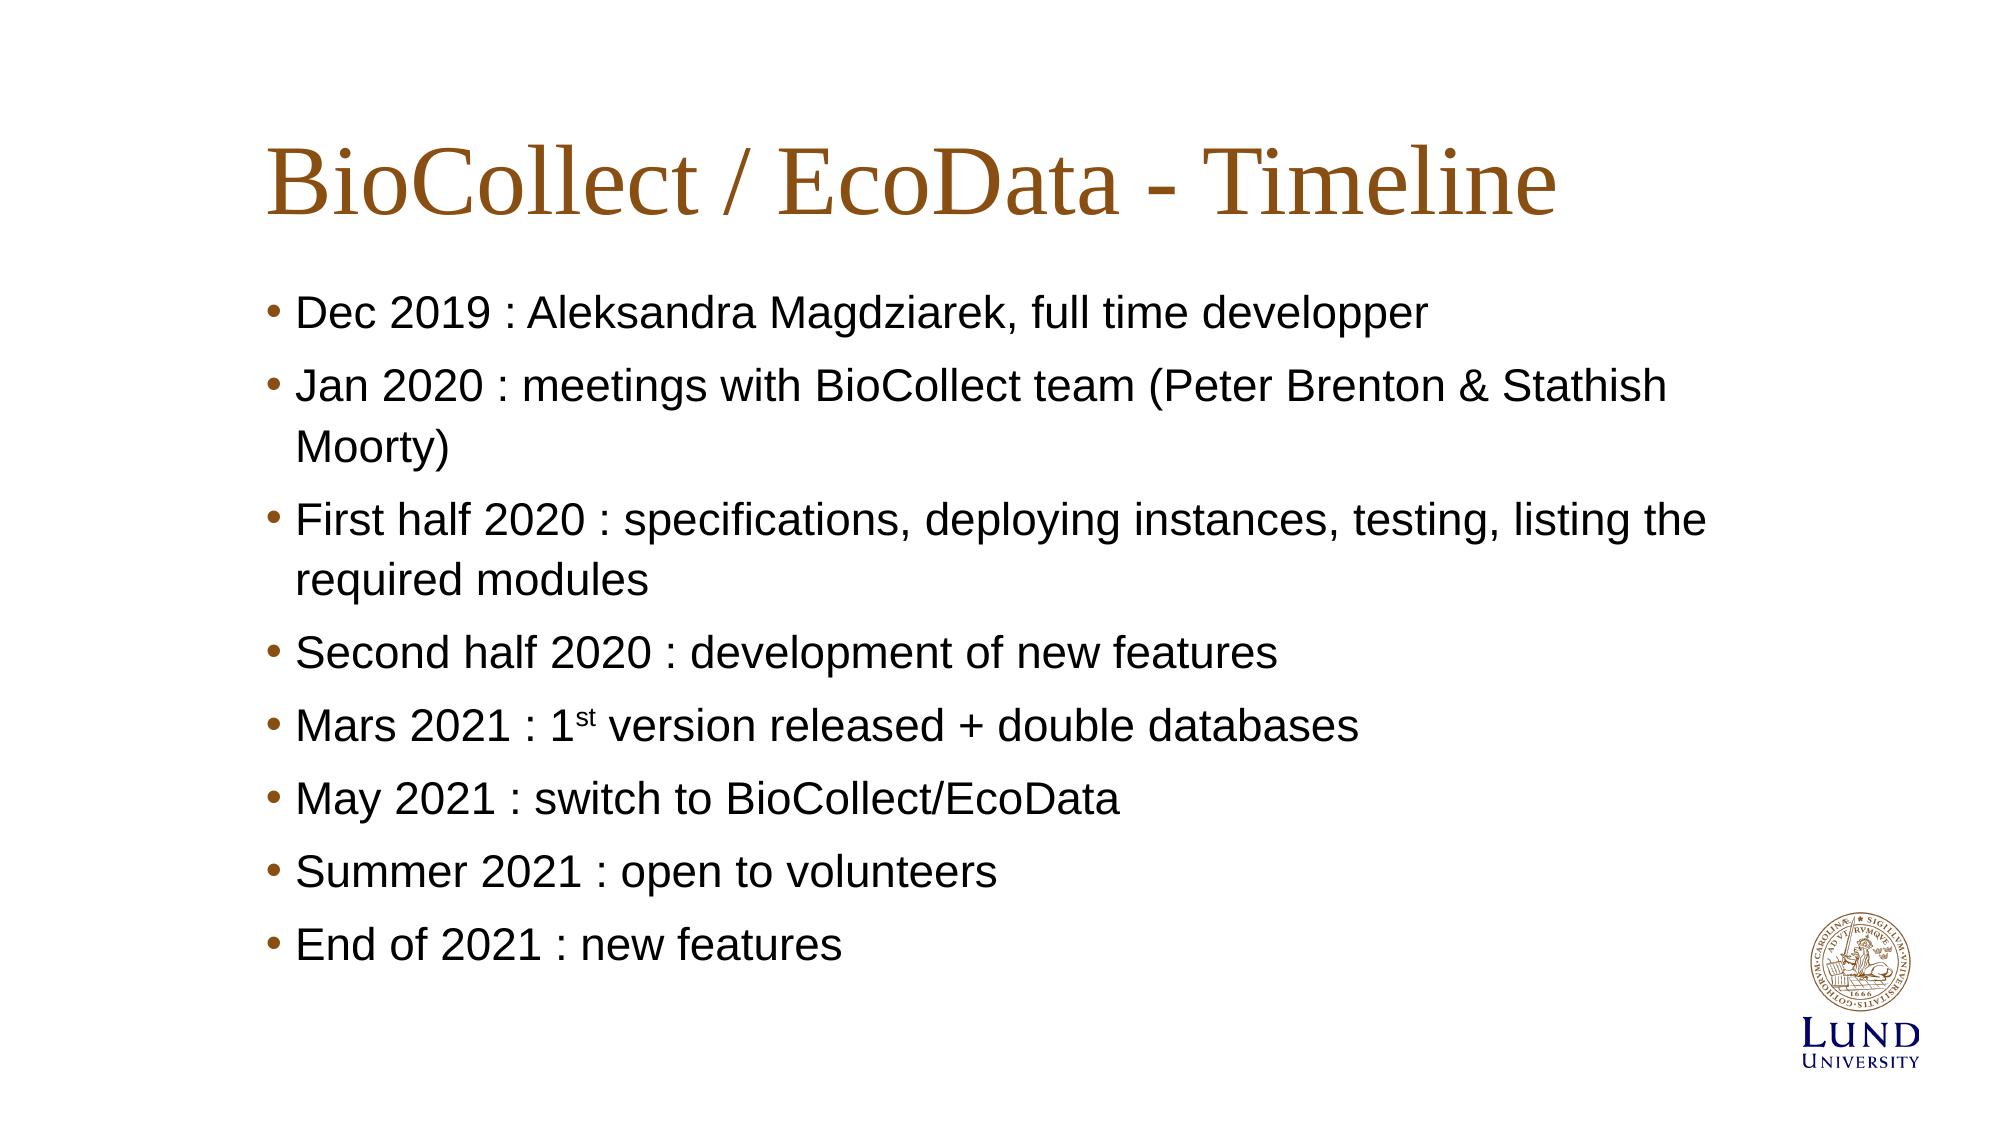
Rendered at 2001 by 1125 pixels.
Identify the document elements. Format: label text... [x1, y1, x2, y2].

list Dec 2019 : Aleksandra Magdziarek, full time developper Jan 2020 : meetings with BioCollect team (Peter Brenton & Stathish Moorty) First half 2020 : specifications, deploying instances, testing, listing the required modules Second half 2020 : development of new features Mars 2021 : 1st version released + double databases May 2021 : switch to BioCollect/EcoData Summer 2021 : open to volunteers End of 2021 : new features [265, 210, 1713, 1066]
title BioCollect / EcoData - Timeline [265, 94, 1713, 210]
